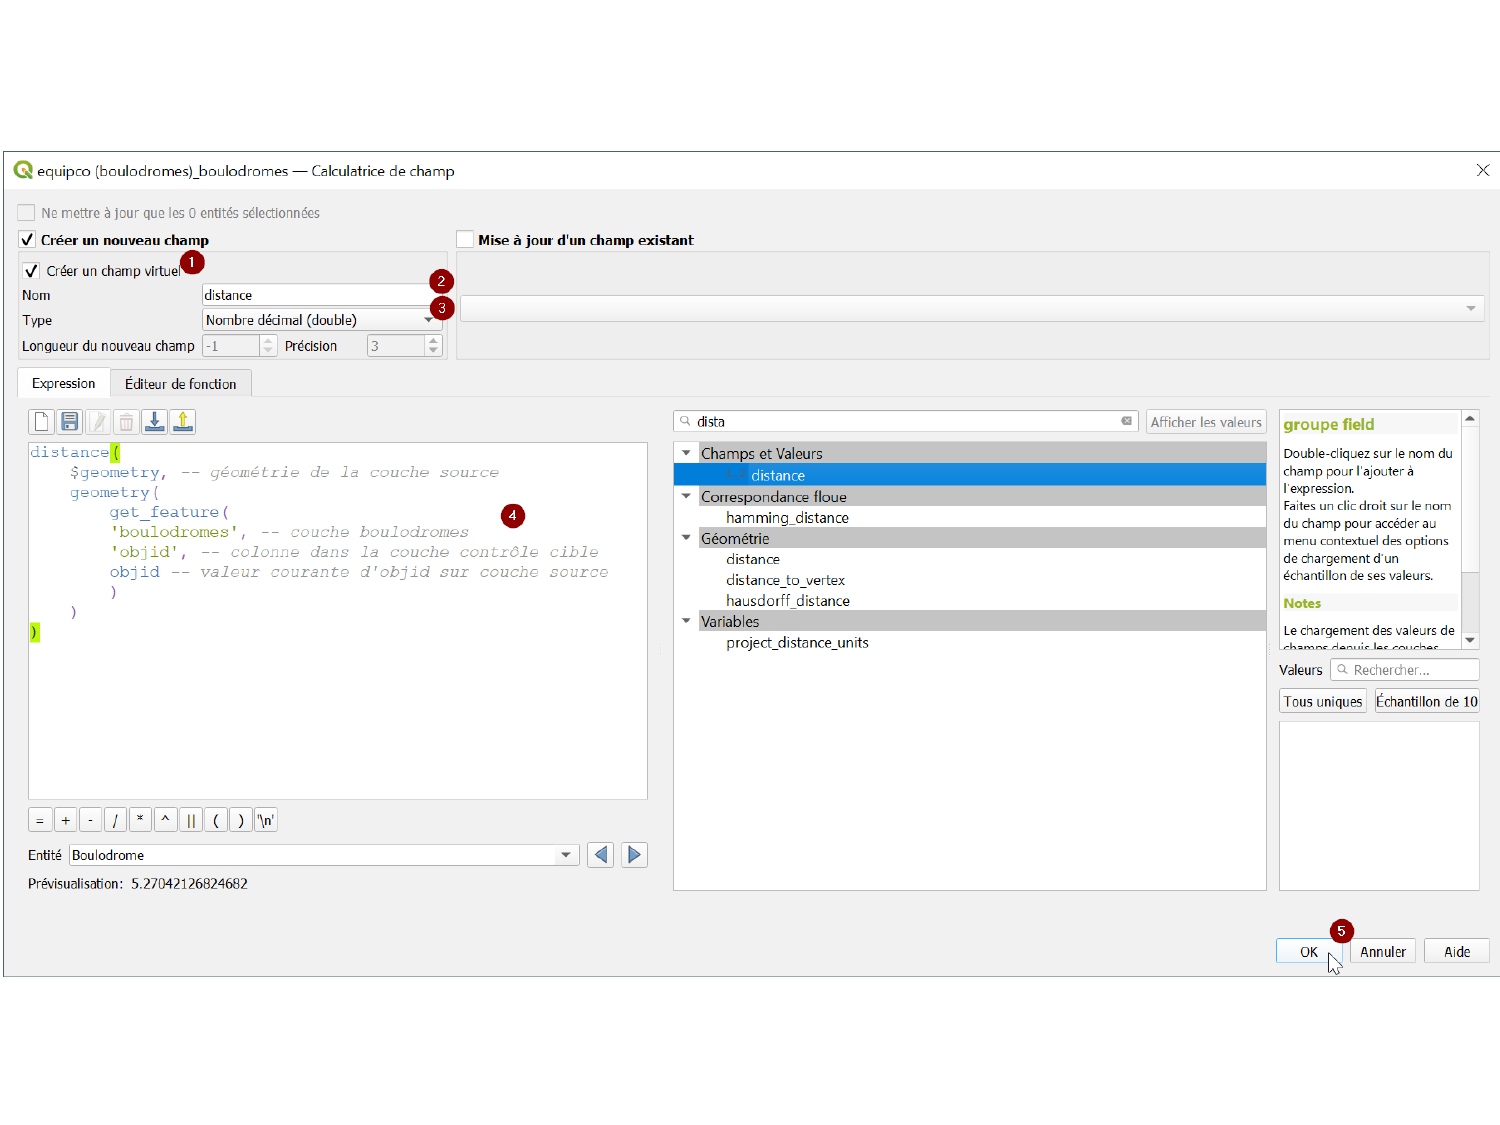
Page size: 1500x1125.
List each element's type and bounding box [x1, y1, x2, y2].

picture [3, 151, 1500, 977]
